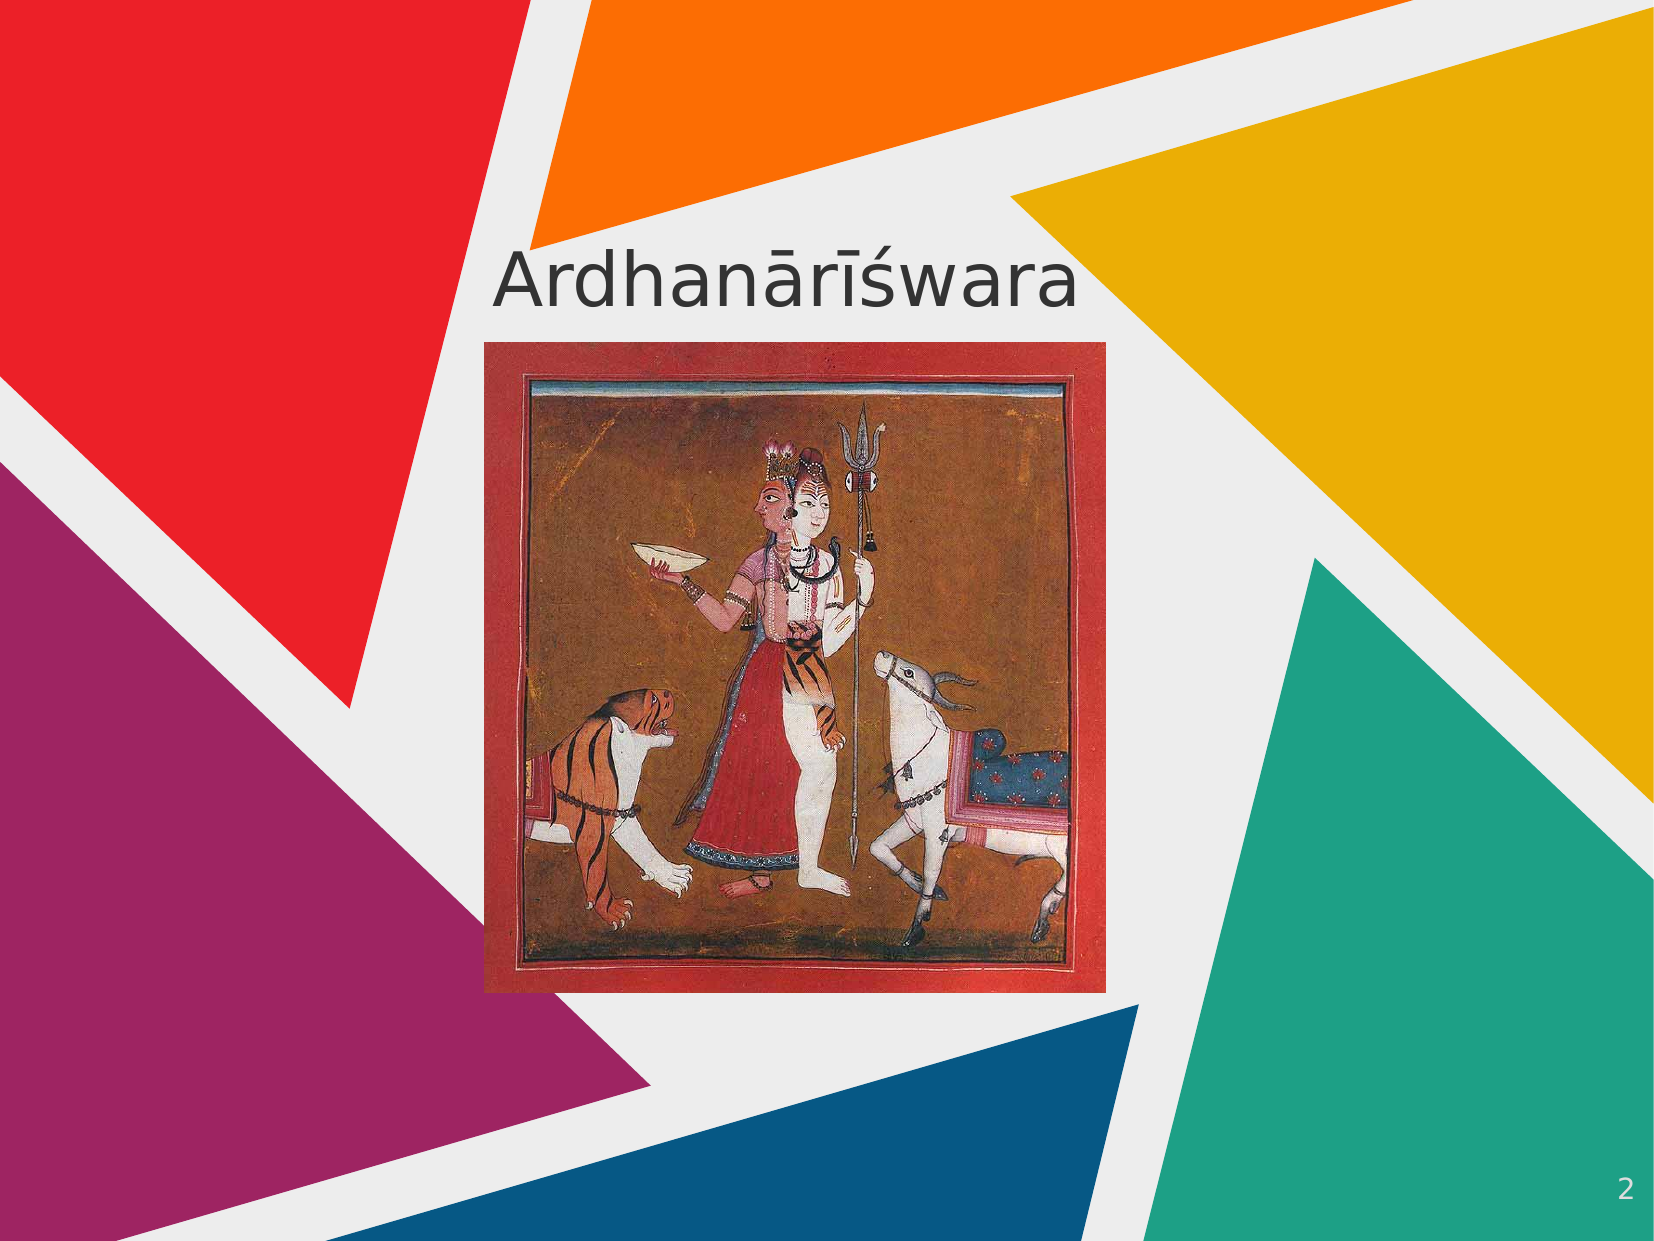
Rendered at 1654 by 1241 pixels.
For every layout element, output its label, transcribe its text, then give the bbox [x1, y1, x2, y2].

title Ardhanārīśwara [428, 177, 1146, 385]
picture [484, 385, 1106, 993]
